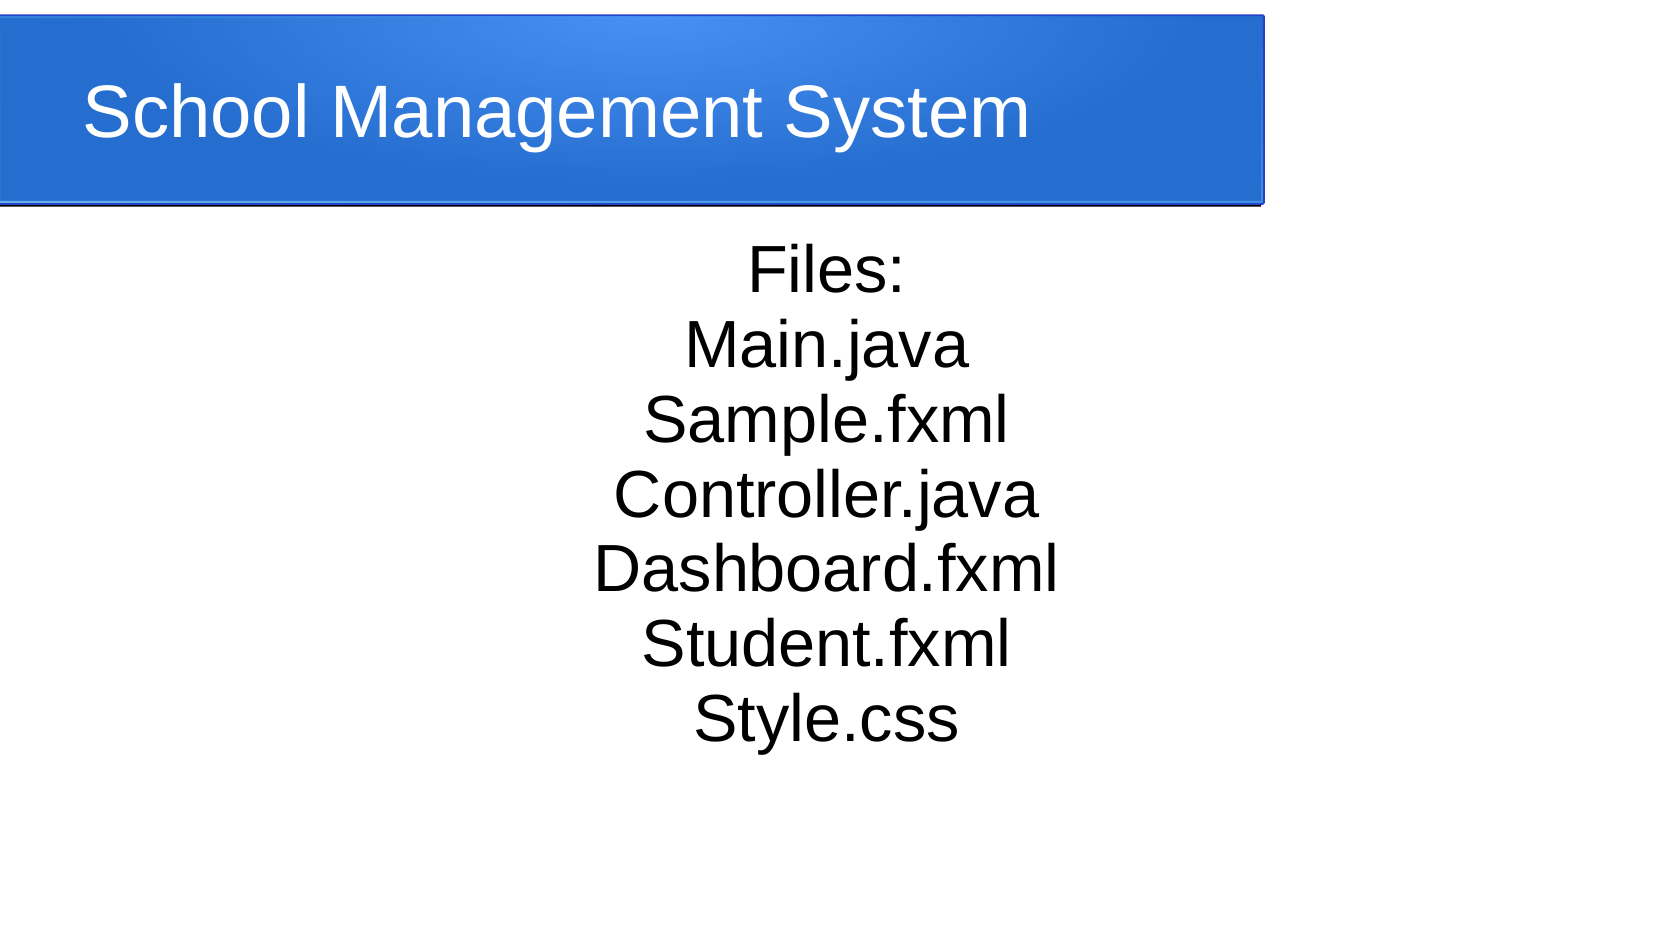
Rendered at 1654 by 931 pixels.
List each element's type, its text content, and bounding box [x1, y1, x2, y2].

title School Management System [82, 35, 1235, 189]
subtitle Files: Main.java Sample.fxml Controller.java Dashboard.fxml Student.fxml Style.css [82, 224, 1571, 764]
